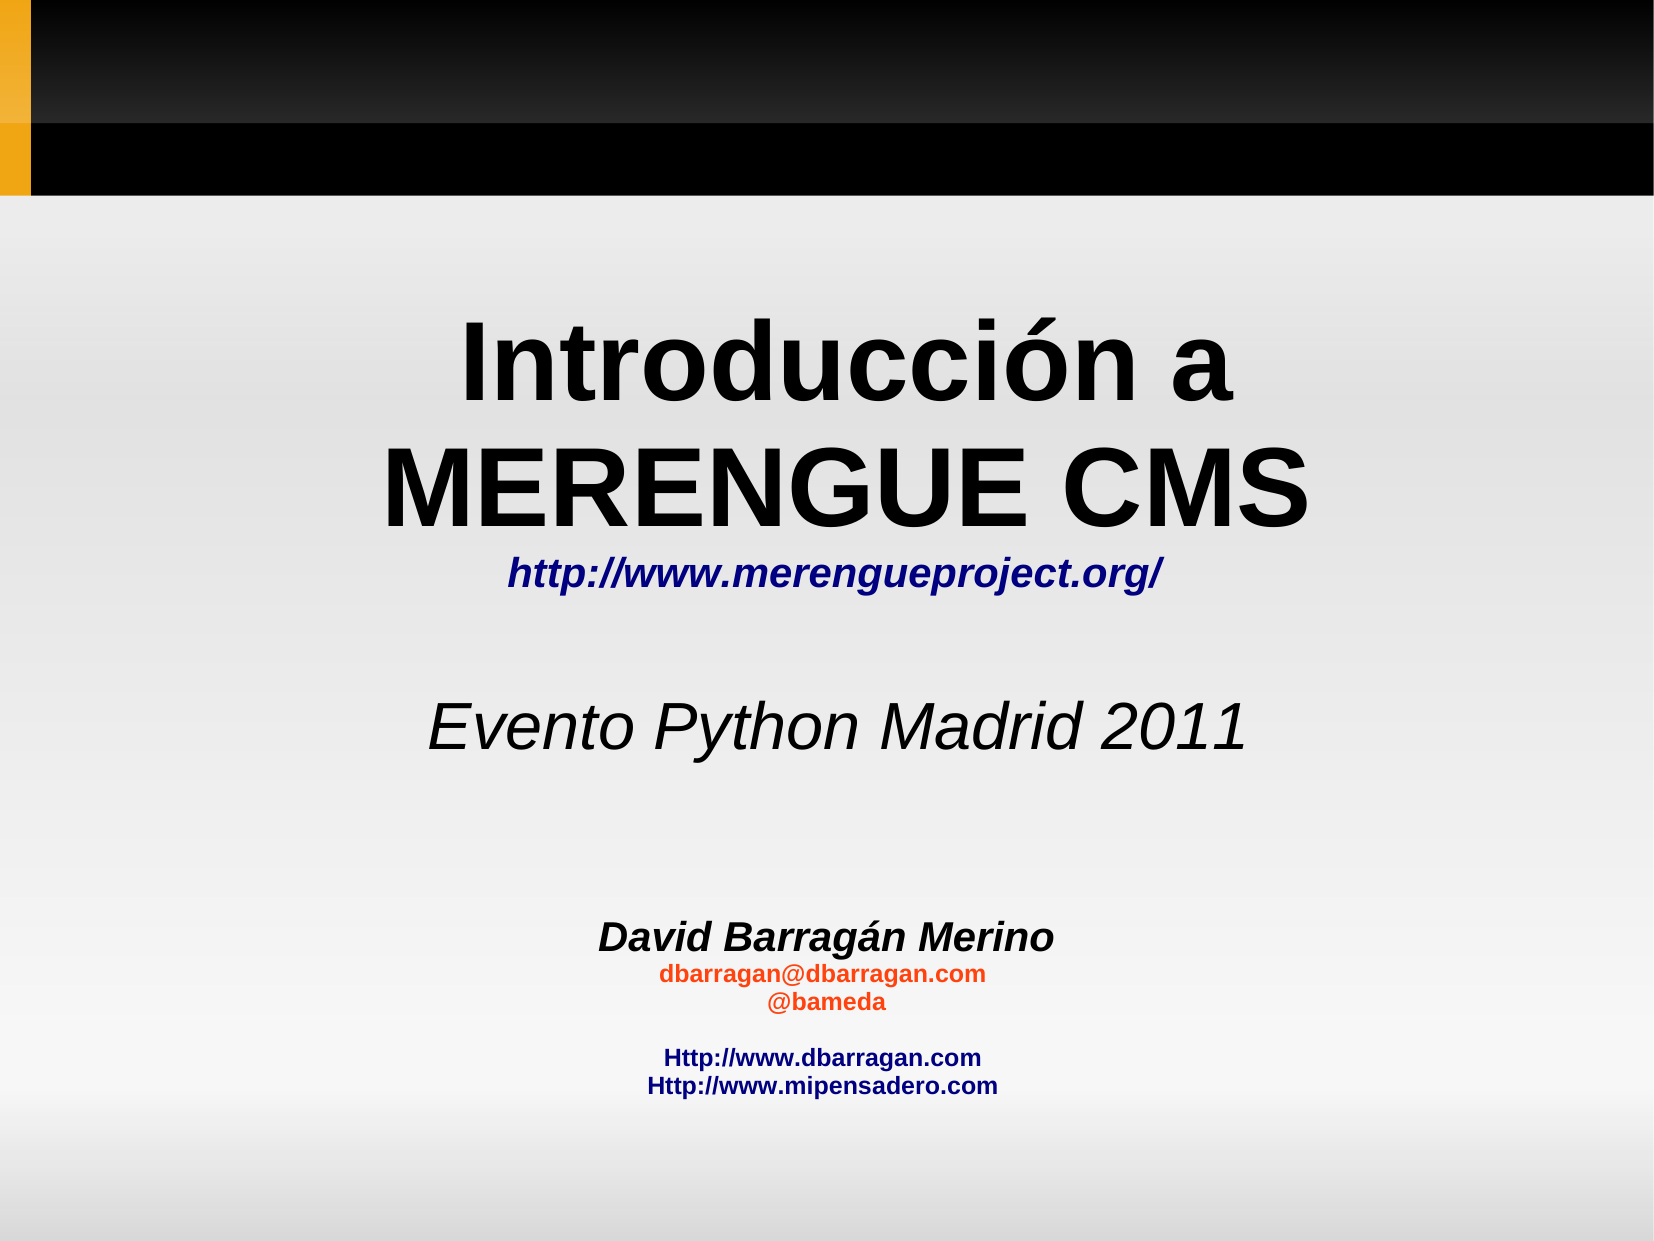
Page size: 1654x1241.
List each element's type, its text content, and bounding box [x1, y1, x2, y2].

subtitle Introducción a MERENGUE CMS http://www.merengueproject.org/ Evento Python Madrid 2011 David Barragán Merino dbarragan@dbarragan.com @bameda Http://www.dbarragan.com Http://www.mipensadero.com [82, 290, 1571, 1109]
picture [0, 0, 1654, 1241]
